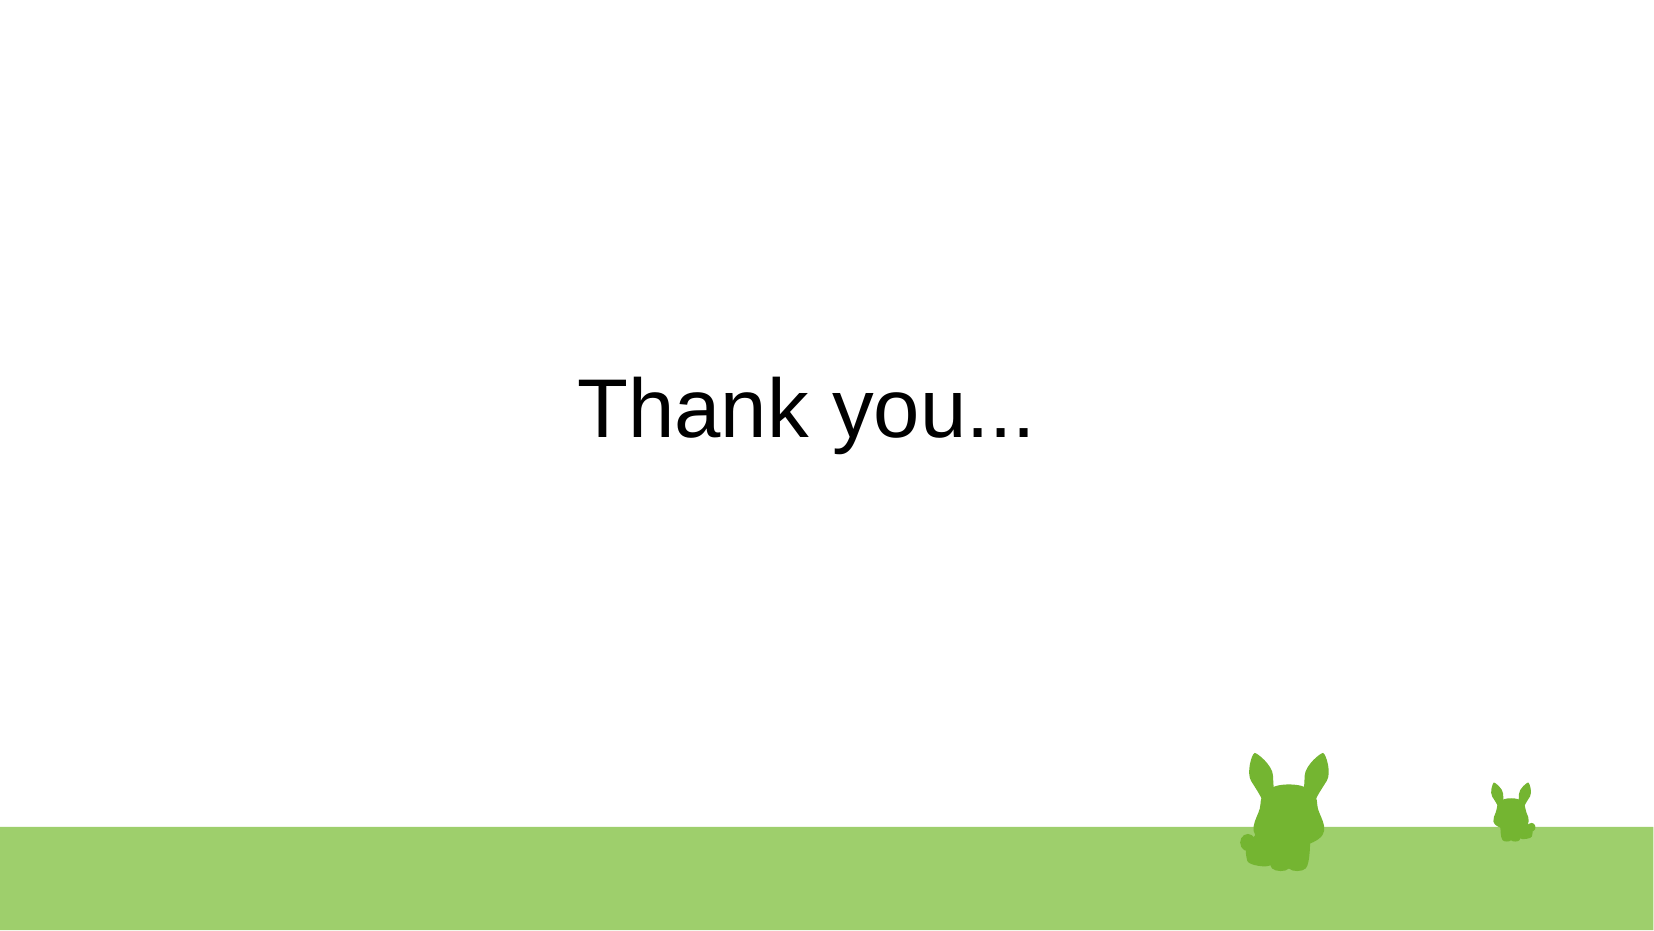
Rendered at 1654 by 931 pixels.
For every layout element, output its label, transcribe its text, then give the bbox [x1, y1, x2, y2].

list Thank you... [88, 206, 1565, 739]
